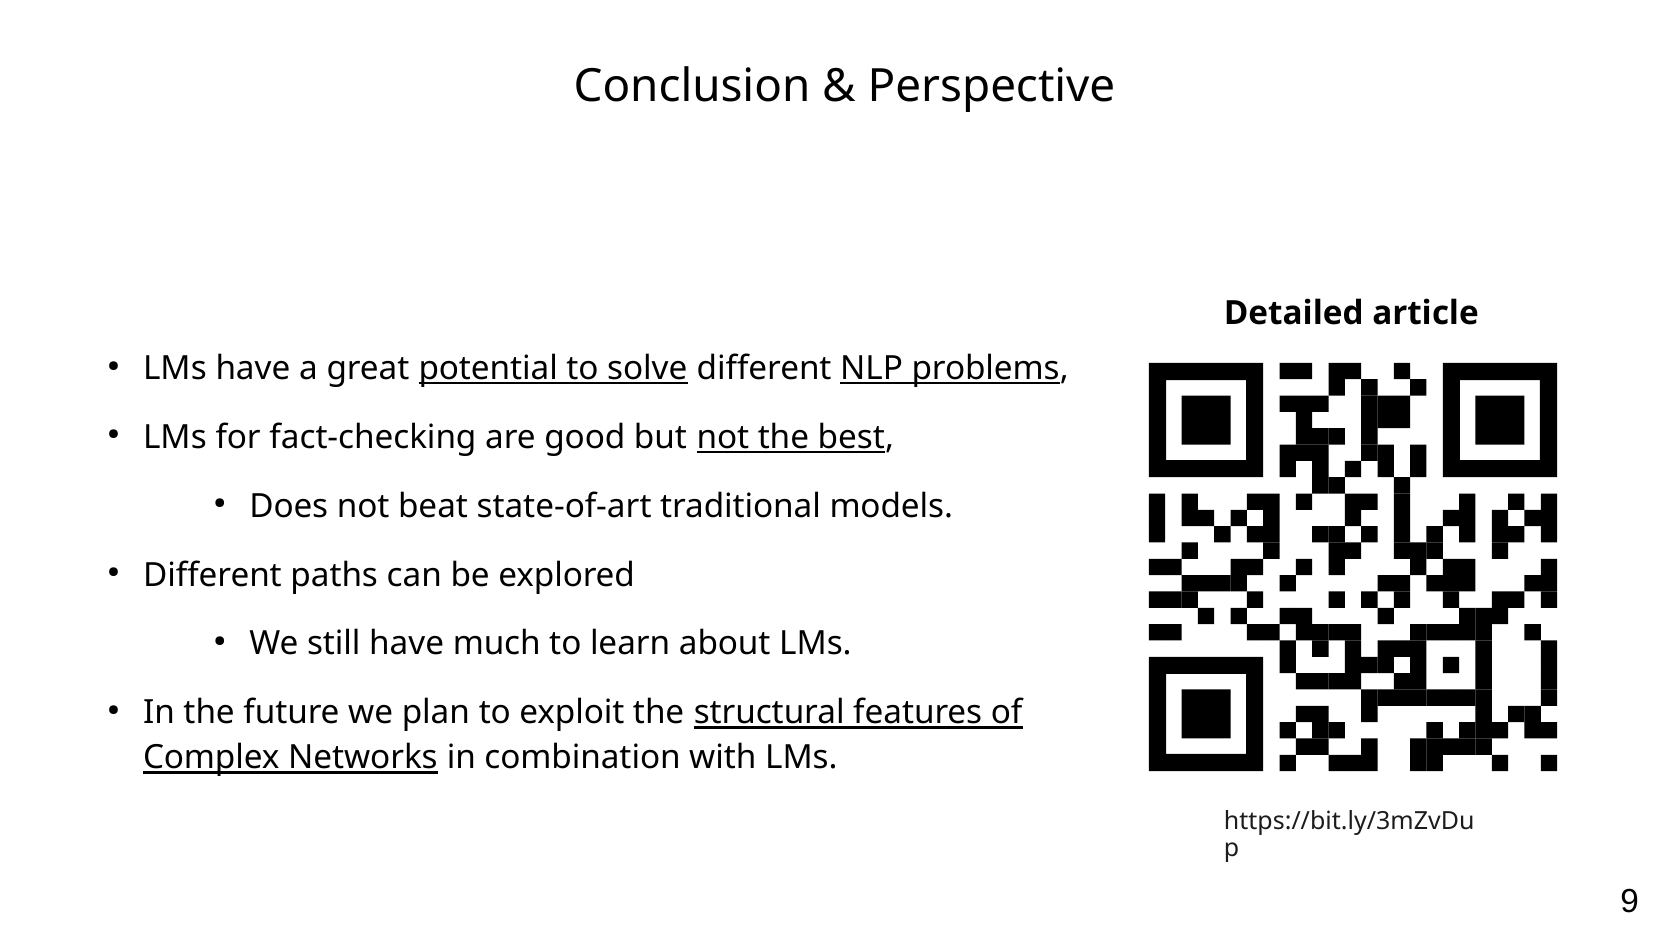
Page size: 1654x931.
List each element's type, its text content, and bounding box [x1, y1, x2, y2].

text_box https://bit.ly/3mZvDup [1209, 795, 1495, 895]
text_box Conclusion & Perspective [376, 45, 1277, 123]
text_box LMs have a great potential to solve different NLP problems, LMs for fact-checking are good but not the best, Does not beat state-of-art traditional models. Different paths can be explored We still have much to learn about LMs. In the future we plan to exploit the structural features of Complex Networks in combination with LMs. [92, 261, 1101, 787]
picture [1116, 330, 1591, 804]
text_box <number> [1024, 874, 1654, 931]
text_box Detailed article [1209, 281, 1495, 381]
